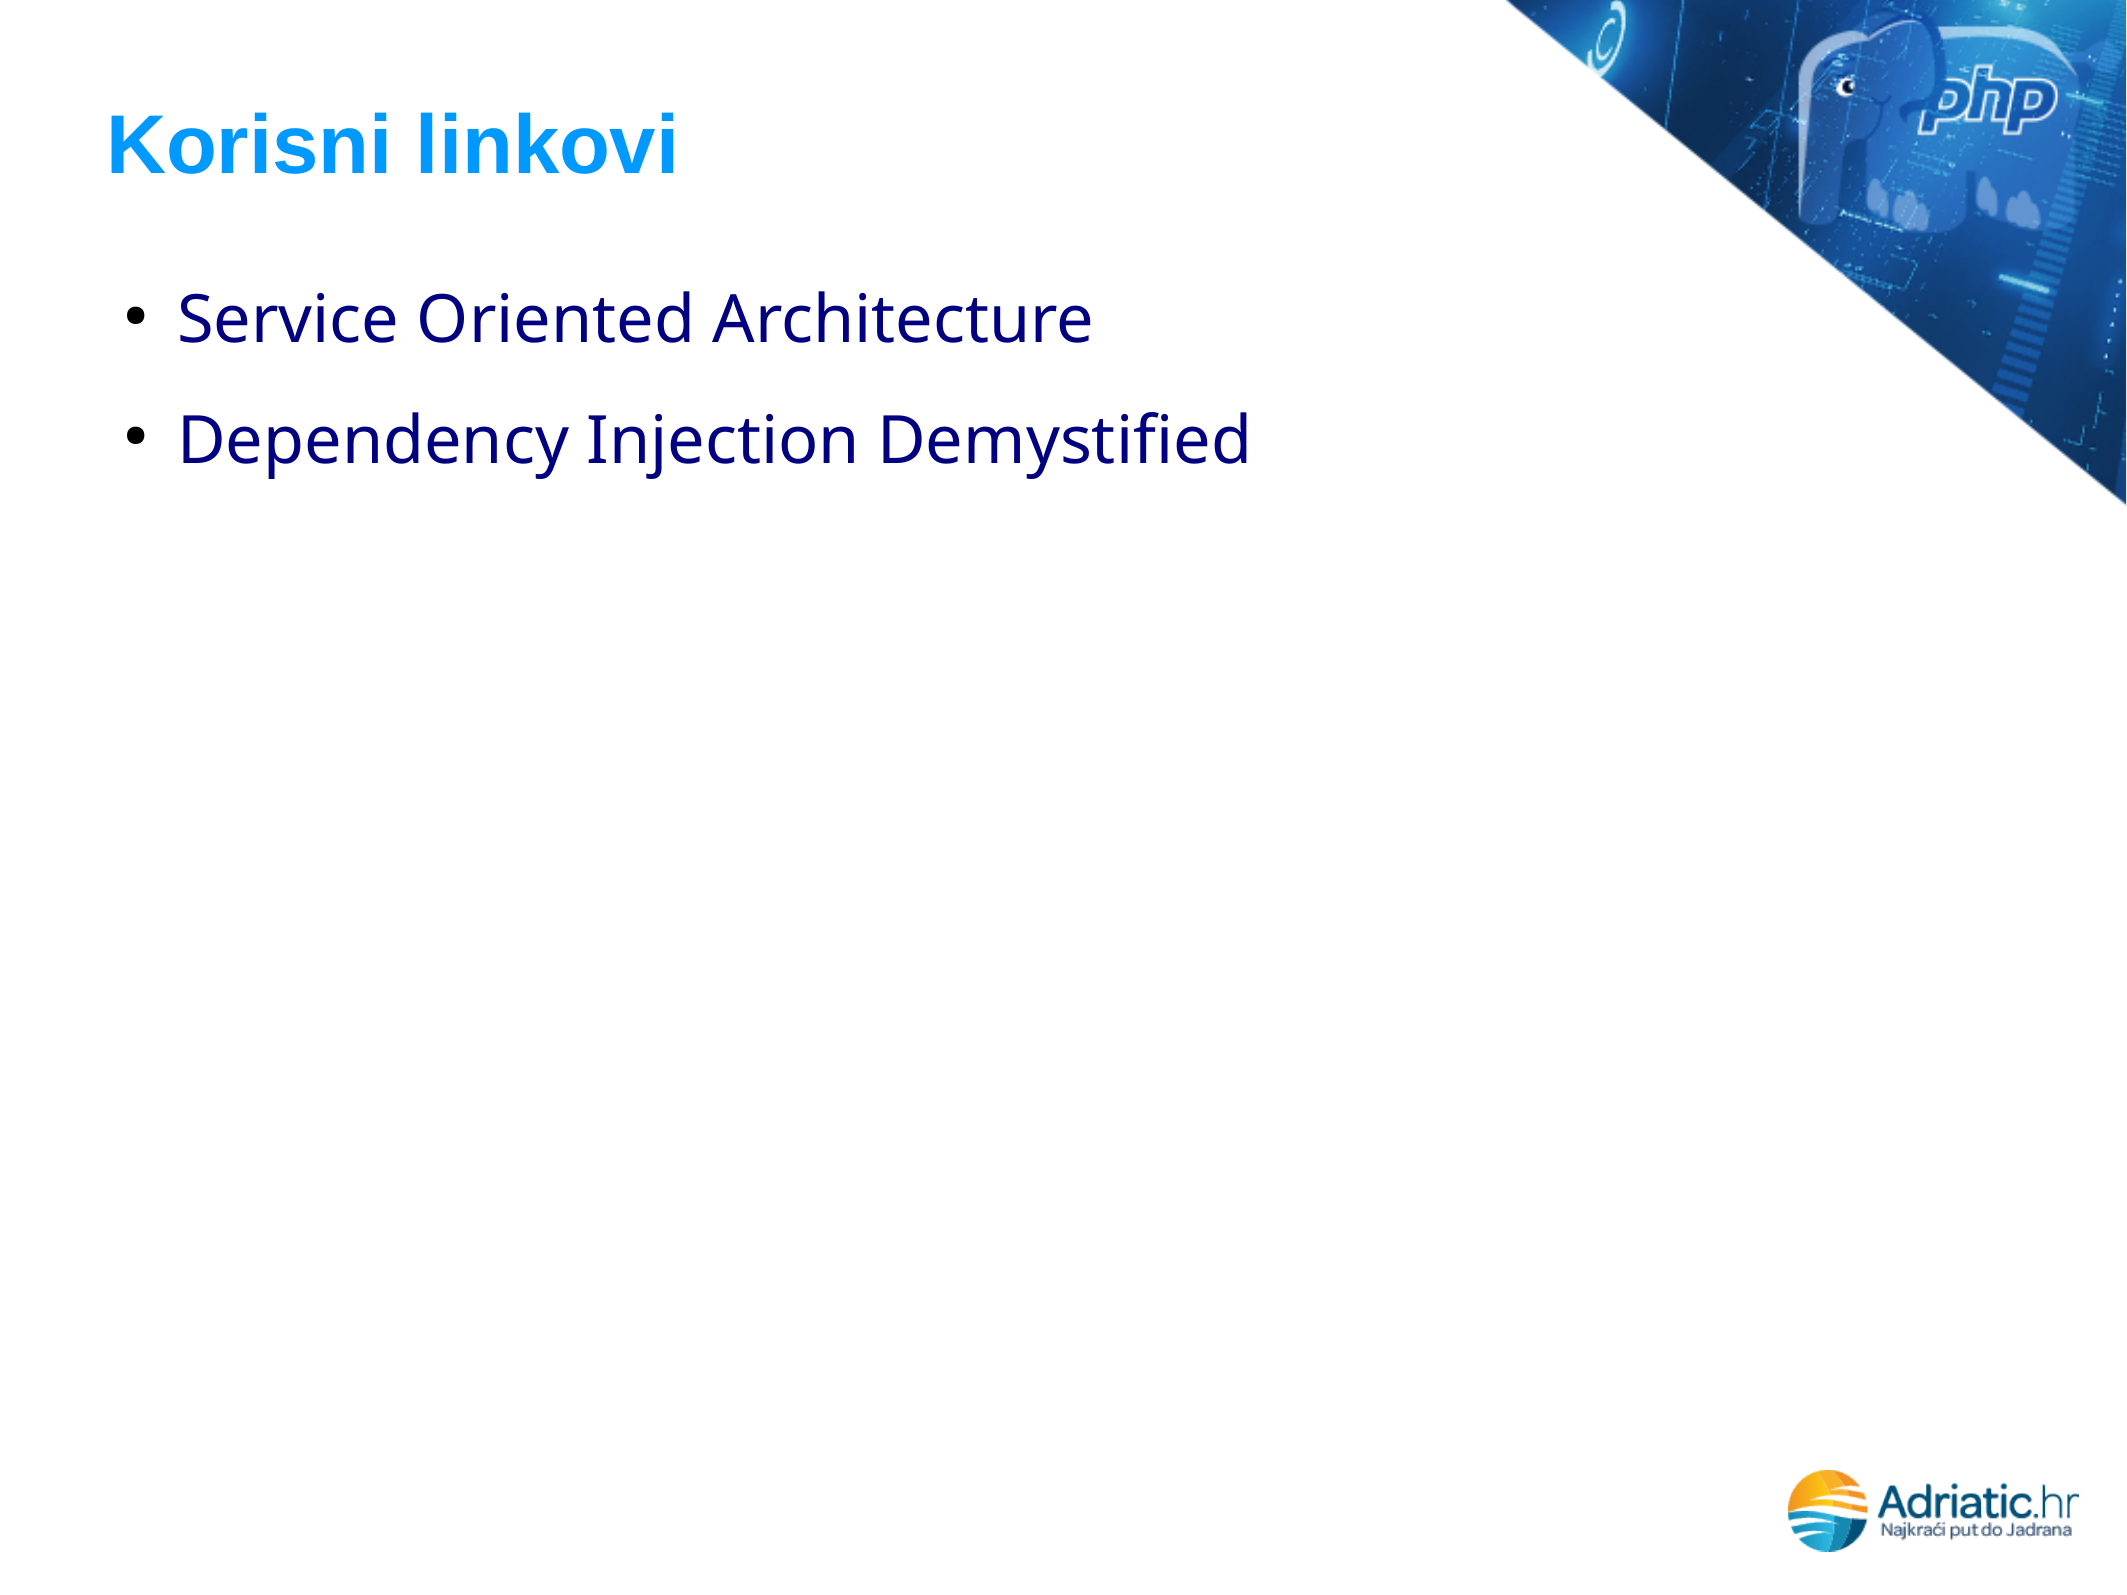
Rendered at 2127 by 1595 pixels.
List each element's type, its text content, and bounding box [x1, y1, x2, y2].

picture [1505, 0, 2127, 625]
picture [1788, 1470, 2079, 1552]
list Service Oriented Architecture Dependency Injection Demystified [106, 271, 2020, 1453]
title Korisni linkovi [106, 70, 1630, 219]
